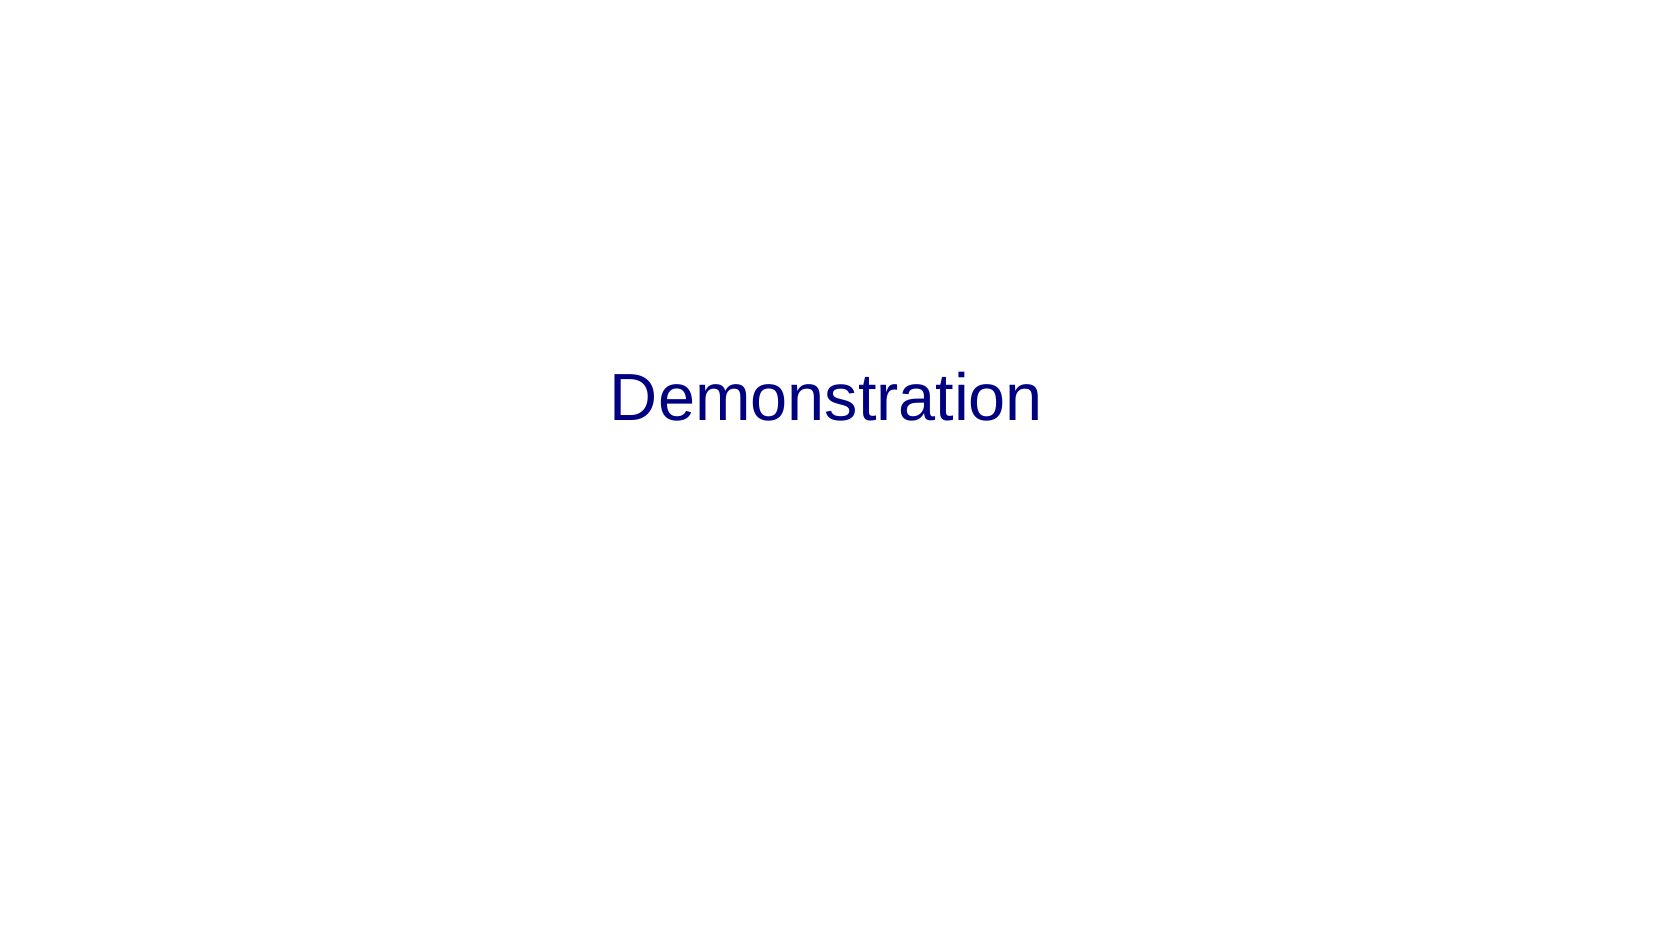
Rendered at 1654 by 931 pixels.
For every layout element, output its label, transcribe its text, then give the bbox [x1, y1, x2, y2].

subtitle Demonstration [82, 37, 1571, 757]
